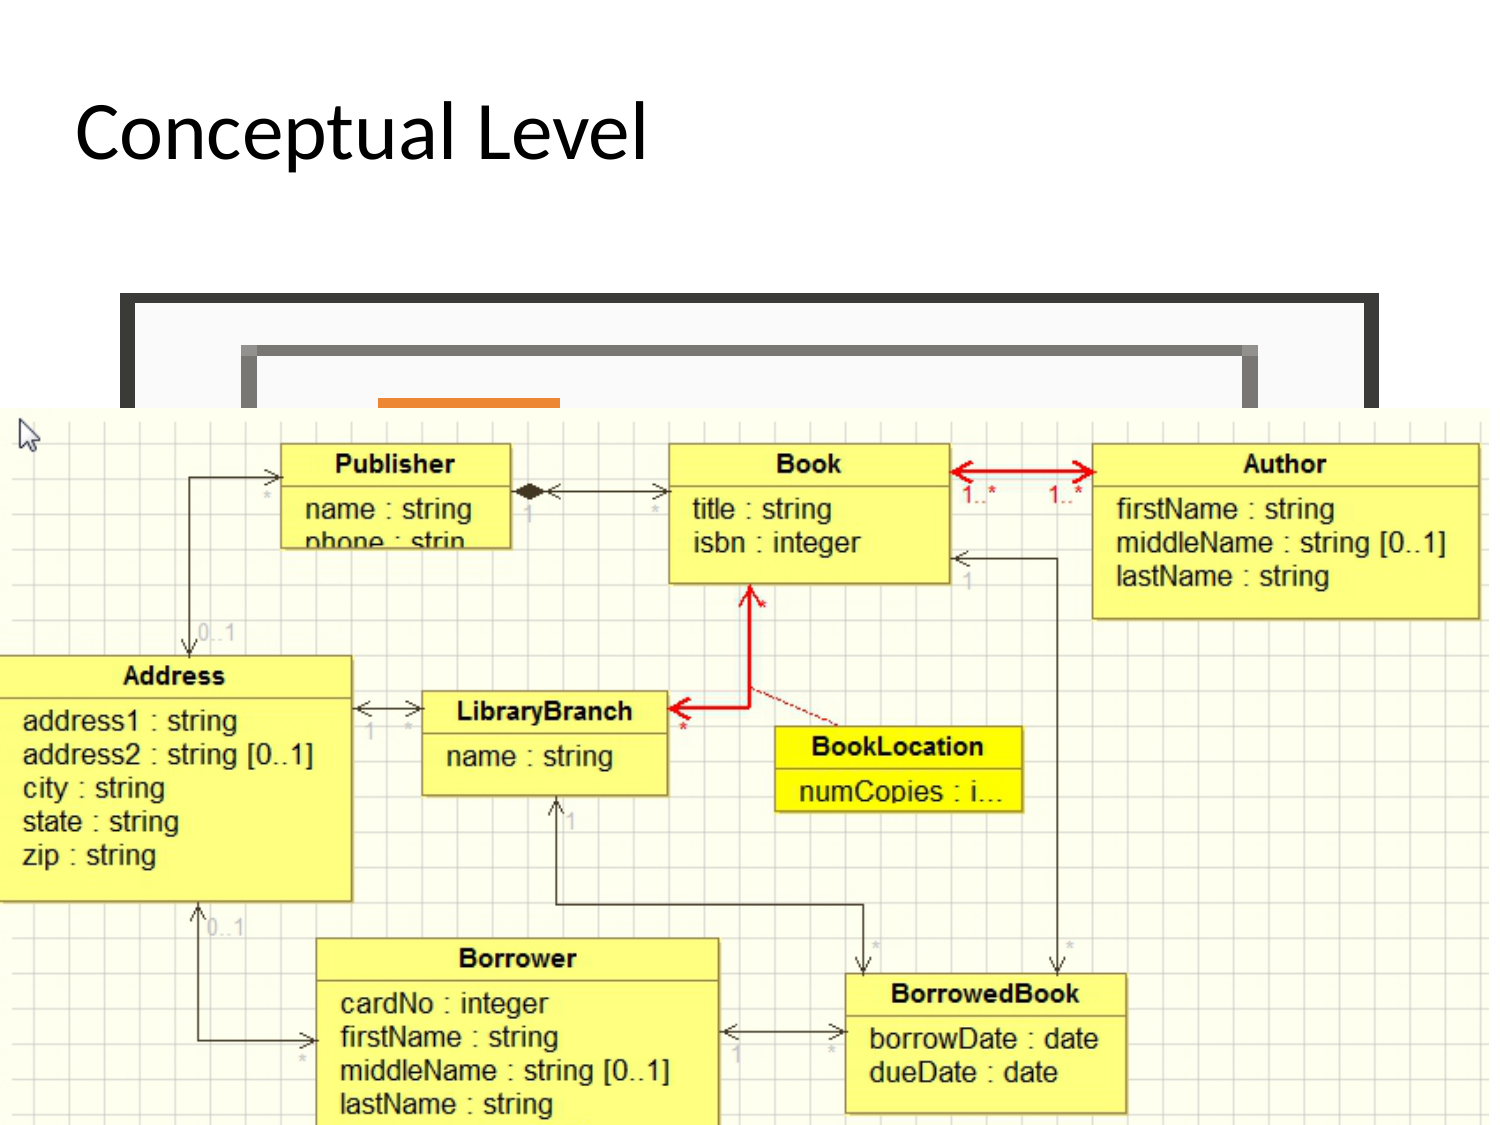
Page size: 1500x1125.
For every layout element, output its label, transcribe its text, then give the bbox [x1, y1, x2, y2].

title Conceptual Level [75, 45, 1425, 233]
chart [75, 262, 1425, 408]
picture [0, 408, 1489, 1125]
